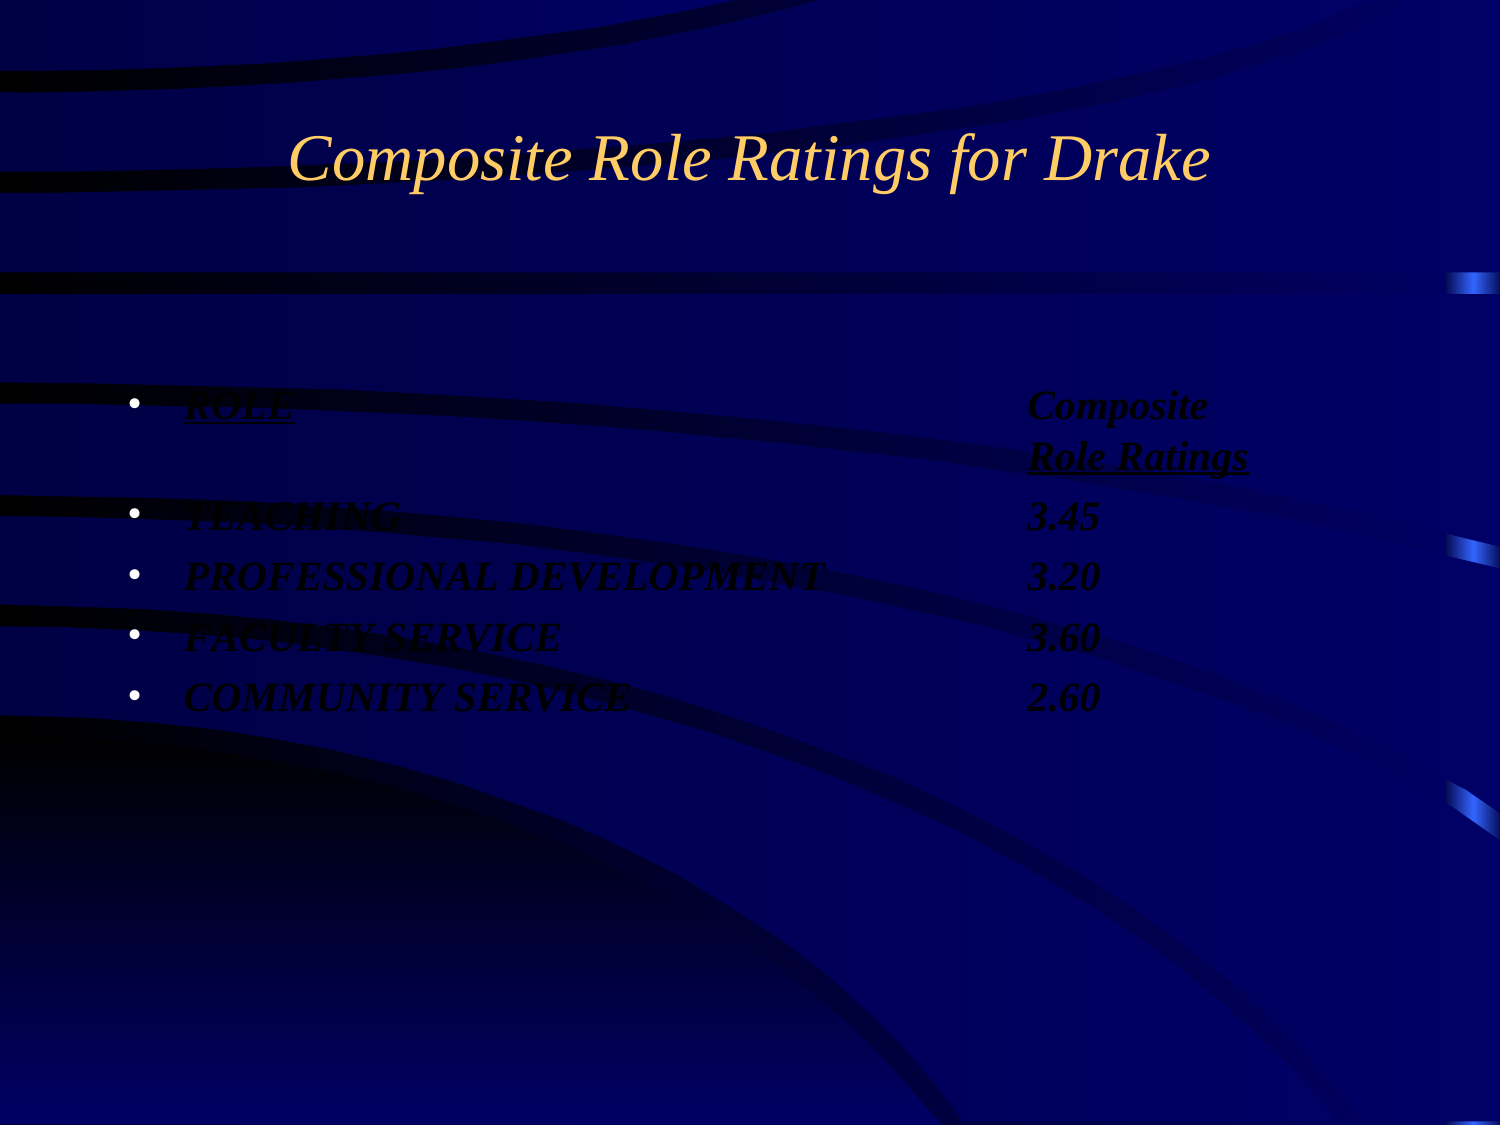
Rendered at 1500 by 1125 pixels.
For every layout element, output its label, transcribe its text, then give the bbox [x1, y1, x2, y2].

list ROLE Composite Role Ratings TEACHING 3.45 PROFESSIONAL DEVELOPMENT 3.20 FACULTY SERVICE 3.60 COMMUNITY SERVICE 2.60 [112, 324, 1388, 1000]
title Composite Role Ratings for Drake [112, 99, 1388, 288]
